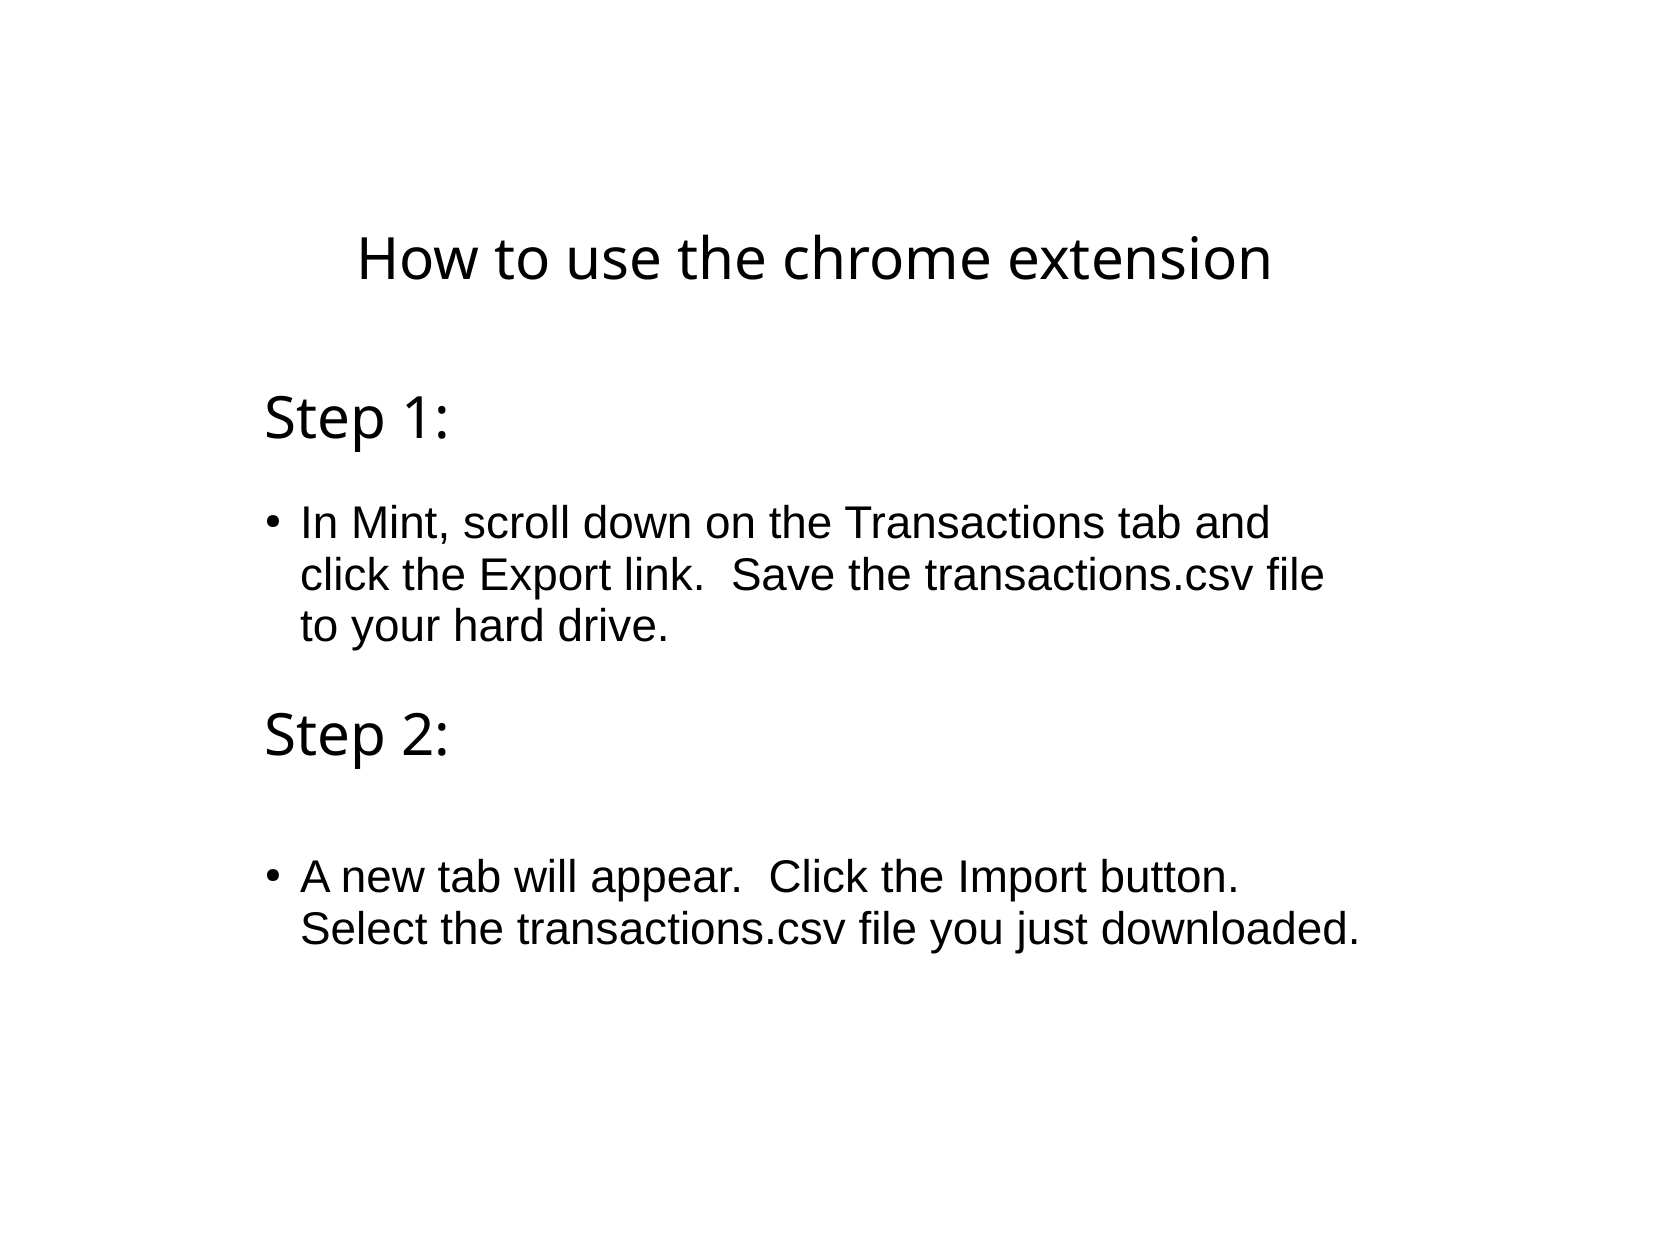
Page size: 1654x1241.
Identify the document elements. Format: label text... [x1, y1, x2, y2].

text_box How to use the chrome extension Step 1: In Mint, scroll down on the Transactions tab and click the Export link. Save the transactions.csv file to your hard drive. Step 2: A new tab will appear. Click the Import button. Select the transactions.csv file you just downloaded. [250, 210, 1381, 1241]
